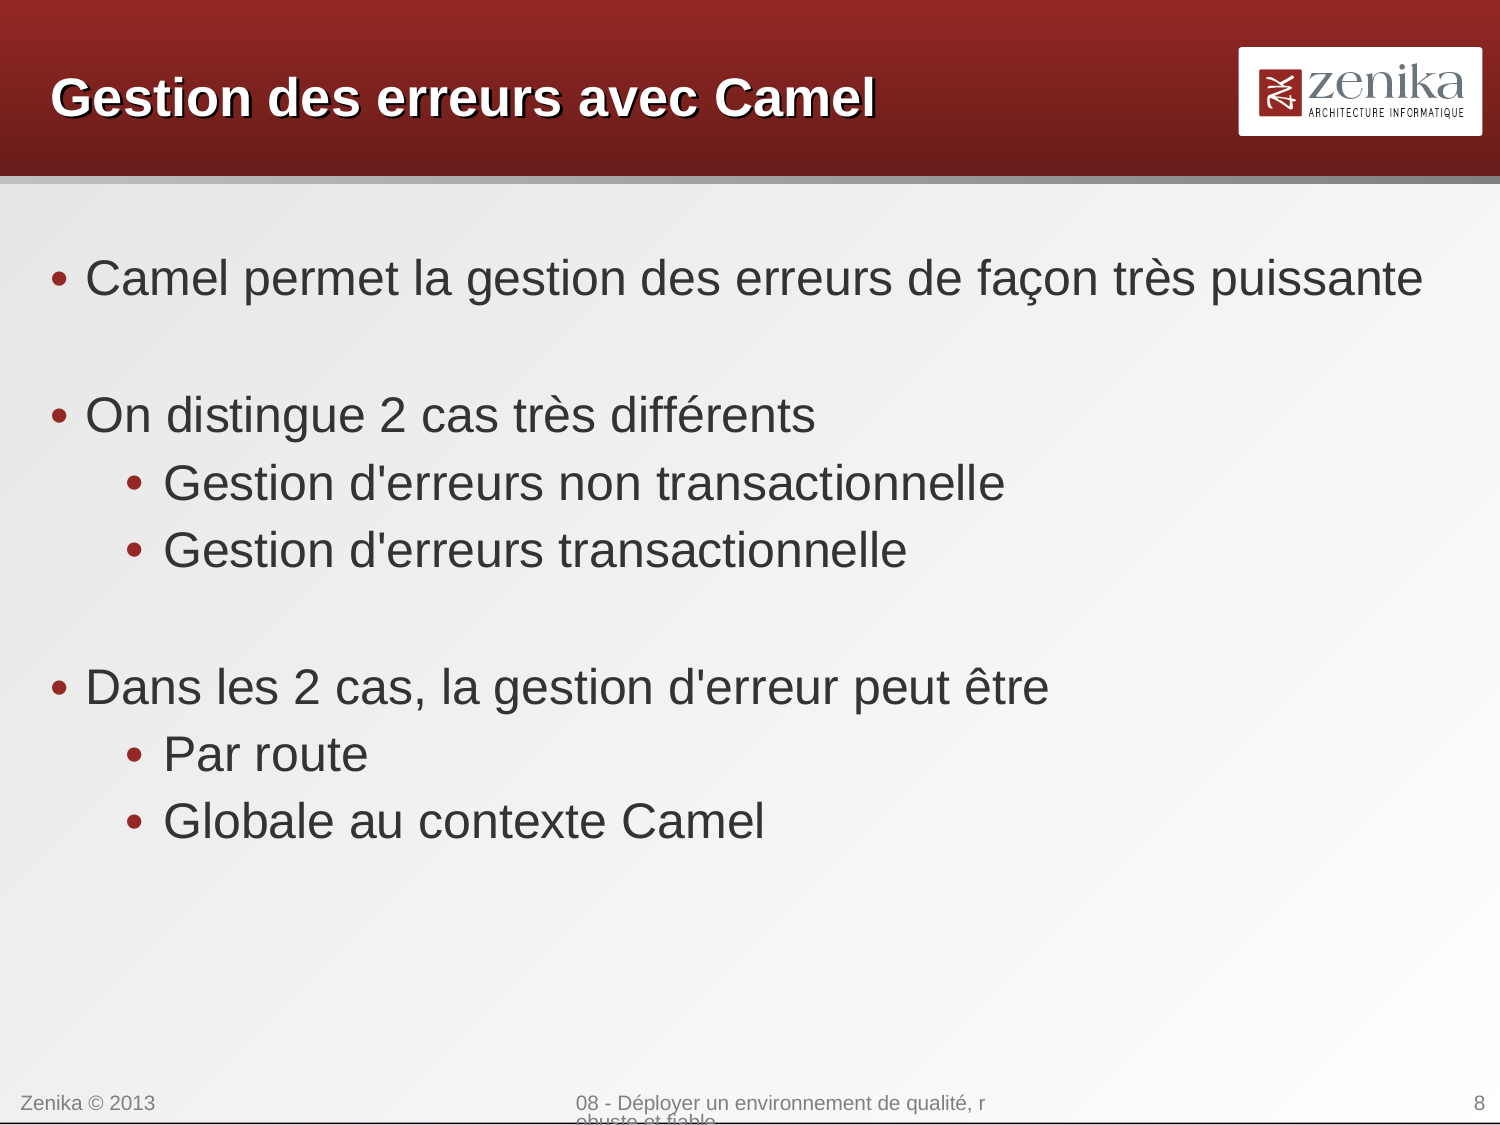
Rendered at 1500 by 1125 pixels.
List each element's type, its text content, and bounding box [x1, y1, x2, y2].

picture [1257, 58, 1464, 125]
list Camel permet la gestion des erreurs de façon très puissante On distingue 2 cas très différents Gestion d'erreurs non transactionnelle Gestion d'erreurs transactionnelle Dans les 2 cas, la gestion d'erreur peut être Par route Globale au contexte Camel [50, 250, 1477, 1064]
title Gestion des erreurs avec Camel [50, 22, 1206, 172]
